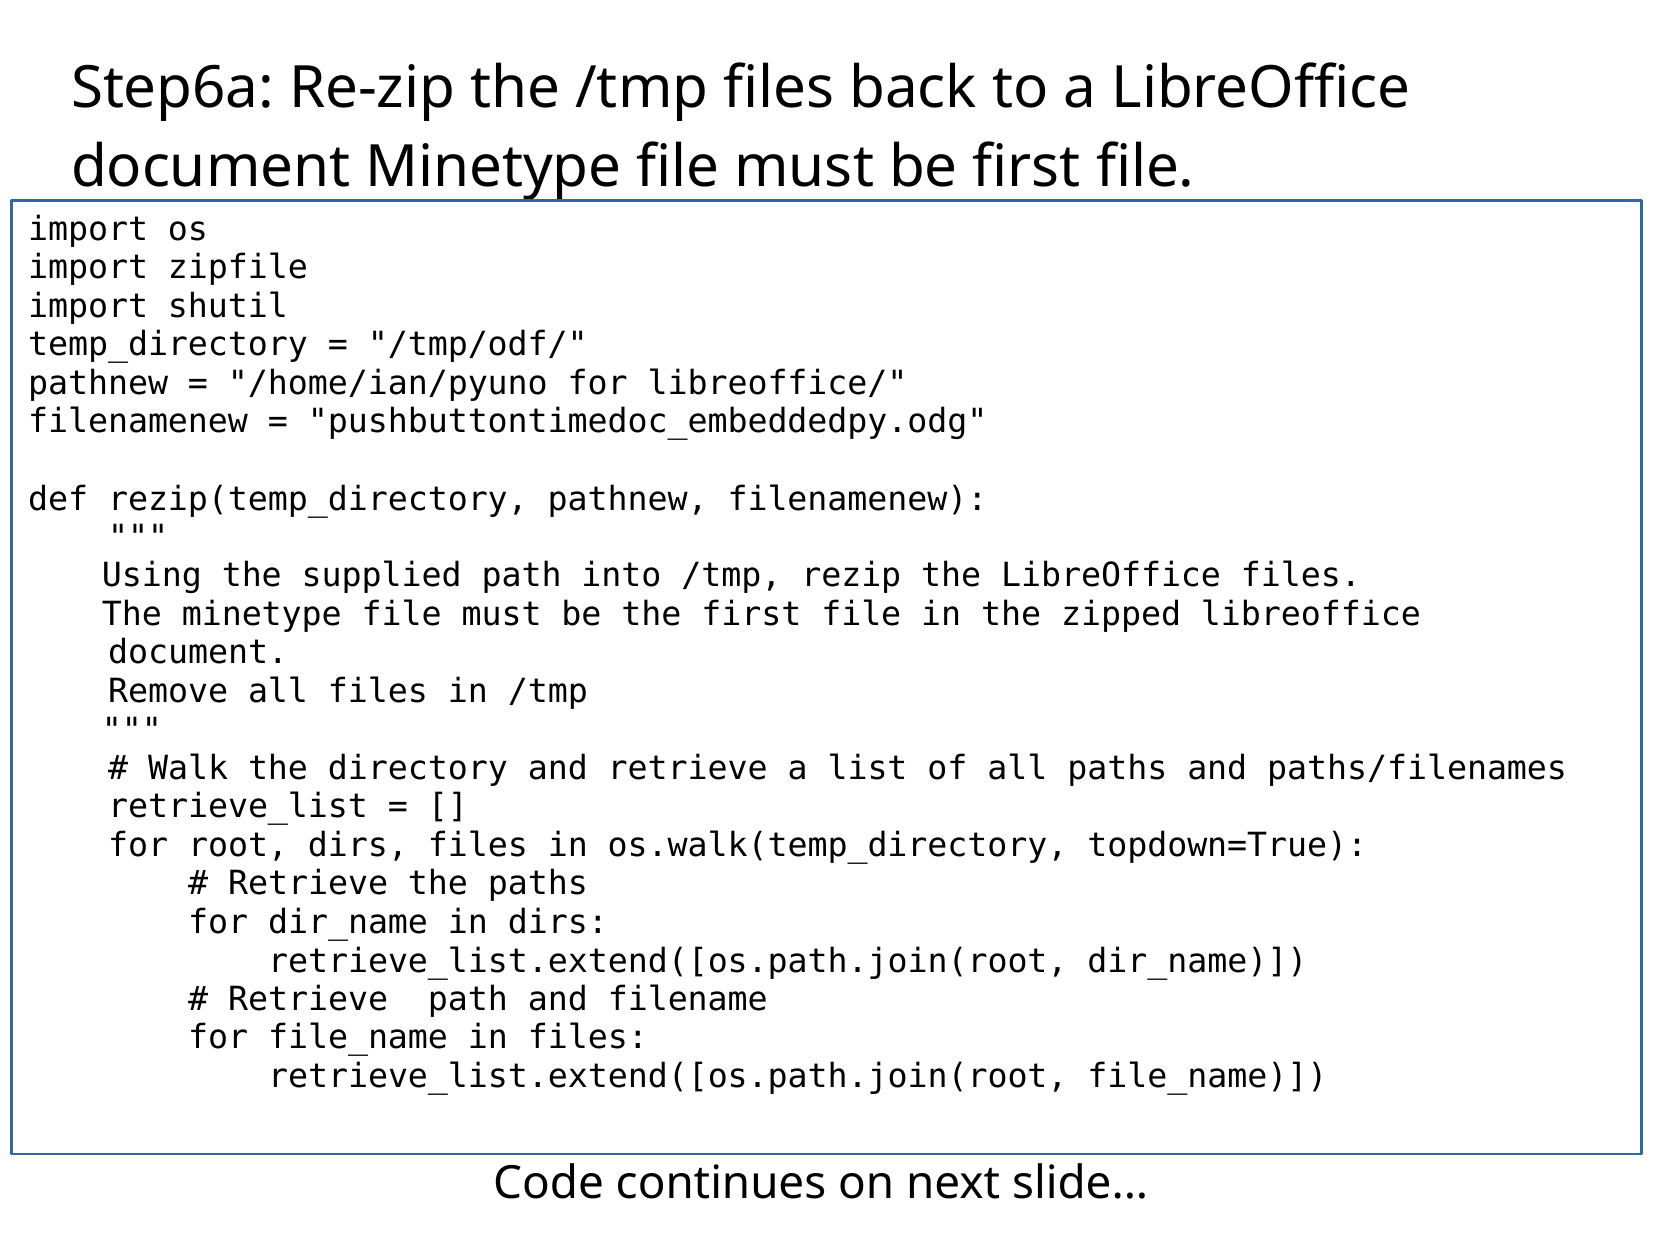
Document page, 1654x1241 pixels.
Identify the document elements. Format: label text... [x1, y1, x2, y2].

text_box import os import zipfile import shutil temp_directory = "/tmp/odf/" pathnew = "/home/ian/pyuno for libreoffice/" filenamenew = "pushbuttontimedoc_embeddedpy.odg" def rezip(temp_directory, pathnew, filenamenew): """ Using the supplied path into /tmp, rezip the LibreOffice files. The minetype file must be the first file in the zipped libreoffice document. Remove all files in /tmp """ # Walk the directory and retrieve a list of all paths and paths/filenames retrieve_list = [] for root, dirs, files in os.walk(temp_directory, topdown=True): # Retrieve the paths for dir_name in dirs: retrieve_list.extend([os.path.join(root, dir_name)]) # Retrieve path and filename for file_name in files: retrieve_list.extend([os.path.join(root, file_name)]) [11, 200, 1642, 1154]
text_box Code continues on next slide... [76, 1151, 1566, 1211]
title Step6a: Re-zip the /tmp files back to a LibreOffice document Minetype file must be first file. [70, 60, 1560, 189]
